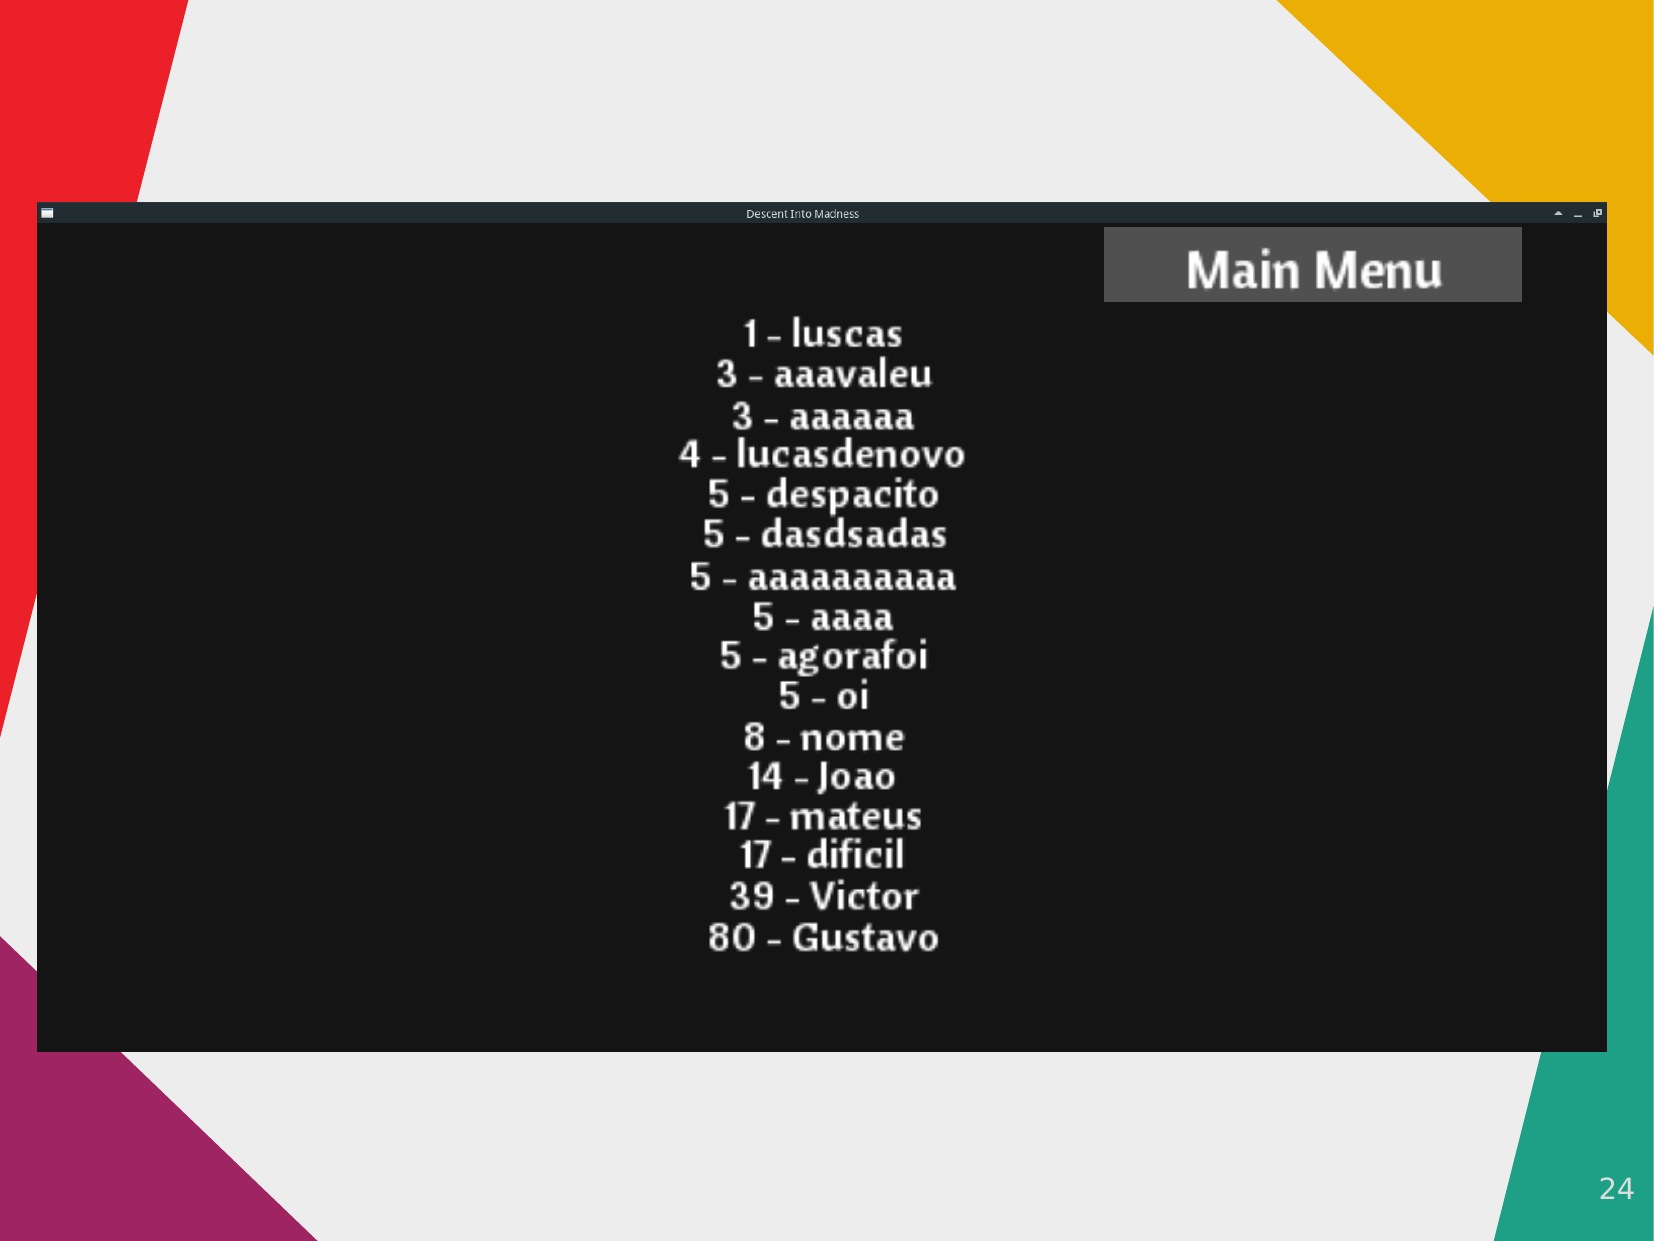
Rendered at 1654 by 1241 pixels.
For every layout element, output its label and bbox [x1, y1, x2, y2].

picture [37, 202, 1607, 1052]
